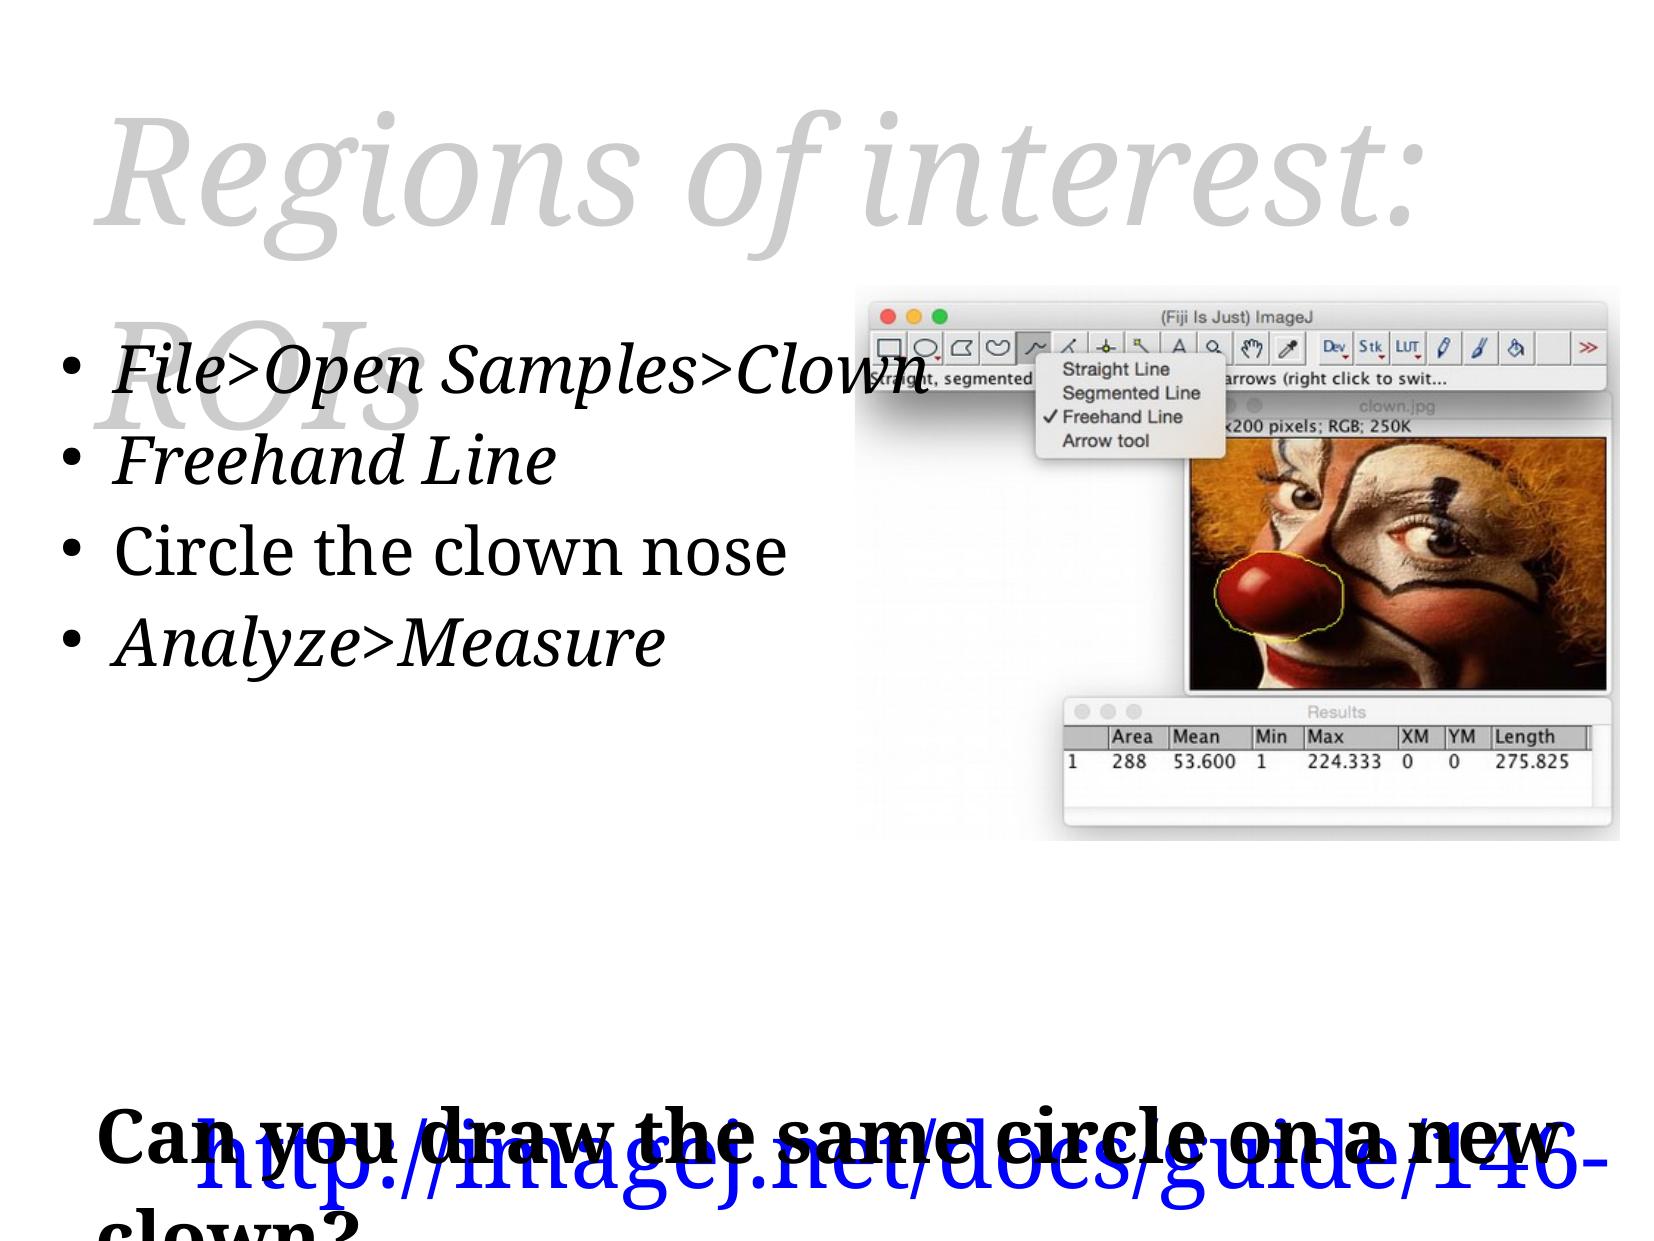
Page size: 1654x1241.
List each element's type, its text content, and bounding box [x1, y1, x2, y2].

text_box File>Open Samples>Clown Freehand Line Circle the clown nose Analyze>Measure Can you draw the same circle on a new clown? [45, 315, 1636, 1029]
text_box Regions of interest: ROIs [81, 57, 1654, 239]
picture [854, 285, 1621, 315]
text_box http://imagej.net/docs/guide/146-10.html [50, 1083, 1626, 1201]
